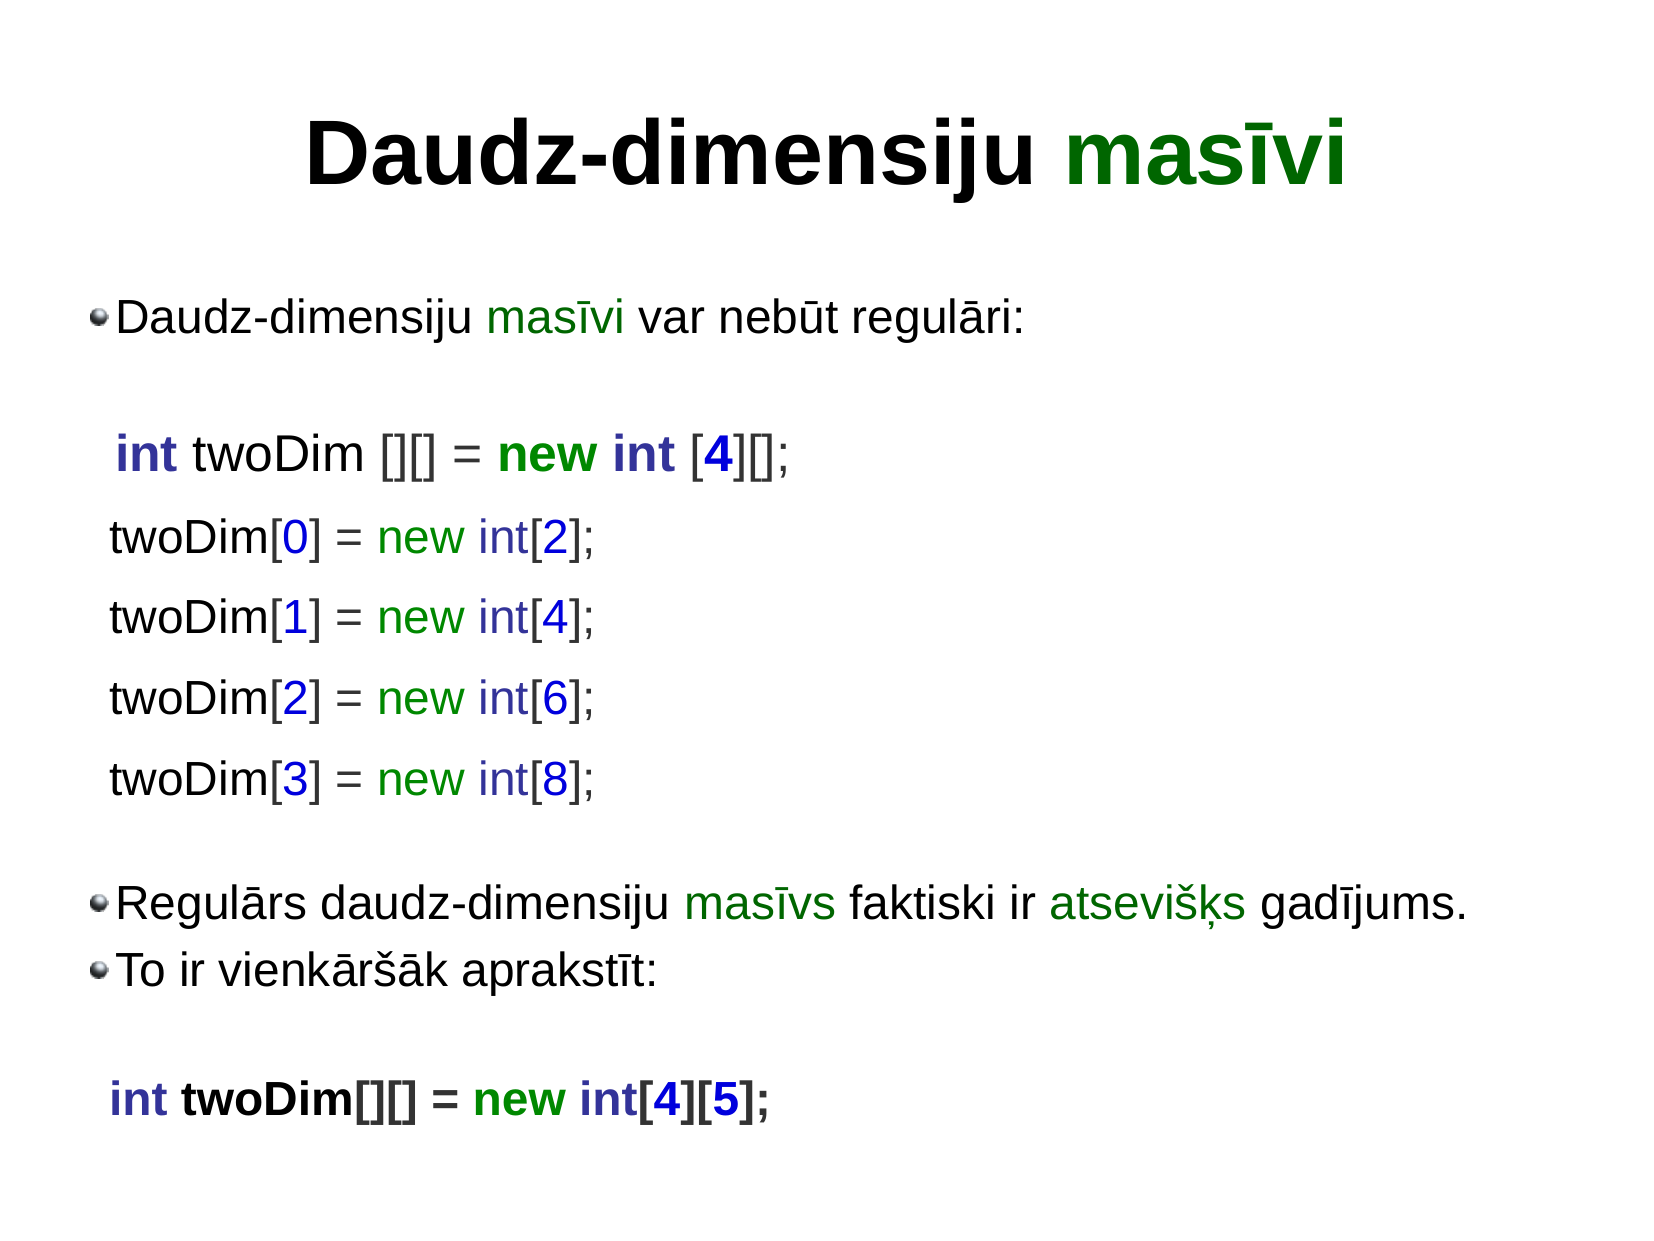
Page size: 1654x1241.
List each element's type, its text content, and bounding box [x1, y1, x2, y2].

list Daudz-dimensiju masīvi var nebūt regulāri: int twoDim [][] = new int [4][]; twoDim[0] = new int[2]; twoDim[1] = new int[4]; twoDim[2] = new int[6]; twoDim[3] = new int[8]; Regulārs daudz-dimensiju masīvs faktiski ir atsevišķs gadījums. To ir vienkāršāk aprakstīt: int twoDim[][] = new int[4][5]; [82, 290, 1538, 1134]
title Daudz-dimensiju masīvi [82, 49, 1571, 257]
